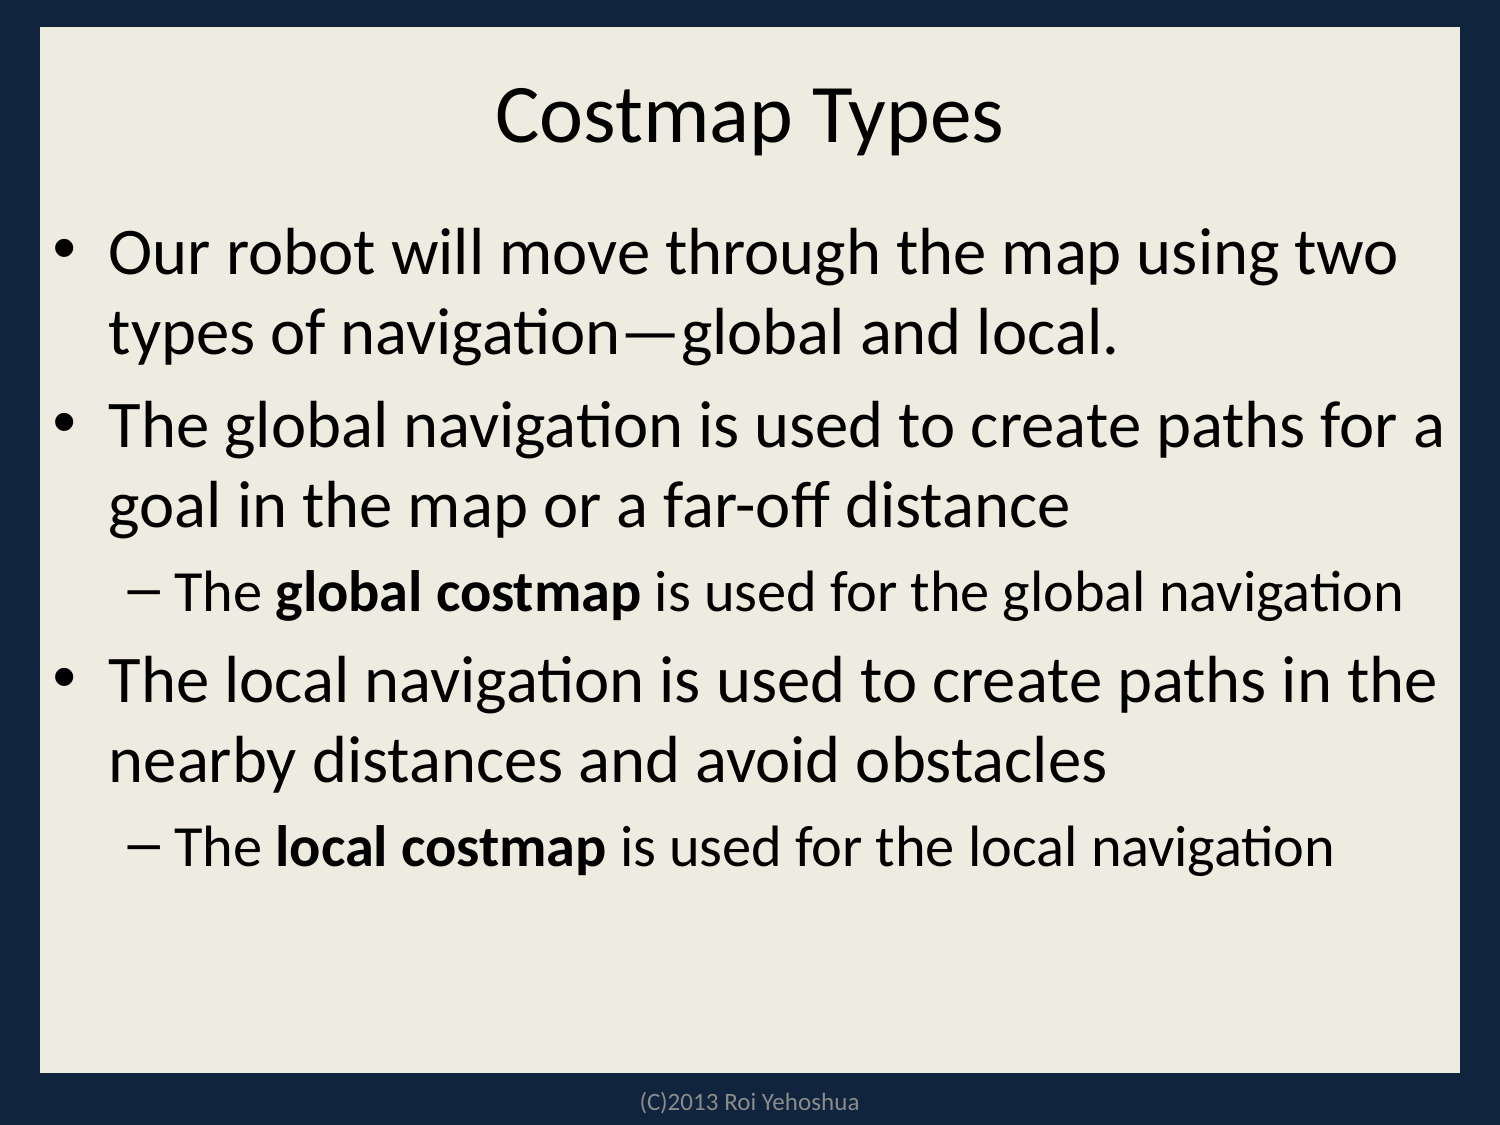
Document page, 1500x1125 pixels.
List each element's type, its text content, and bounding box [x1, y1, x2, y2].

footer (C)2013 Roi Yehoshua [512, 1074, 988, 1125]
list Our robot will move through the map using two types of navigation—global and local. The global navigation is used to create paths for a goal in the map or a far-off distance The global costmap is used for the global navigation The local navigation is used to create paths in the nearby distances and avoid obstacles The local costmap is used for the local navigation [37, 200, 1463, 1080]
title Costmap Types [37, 31, 1463, 188]
